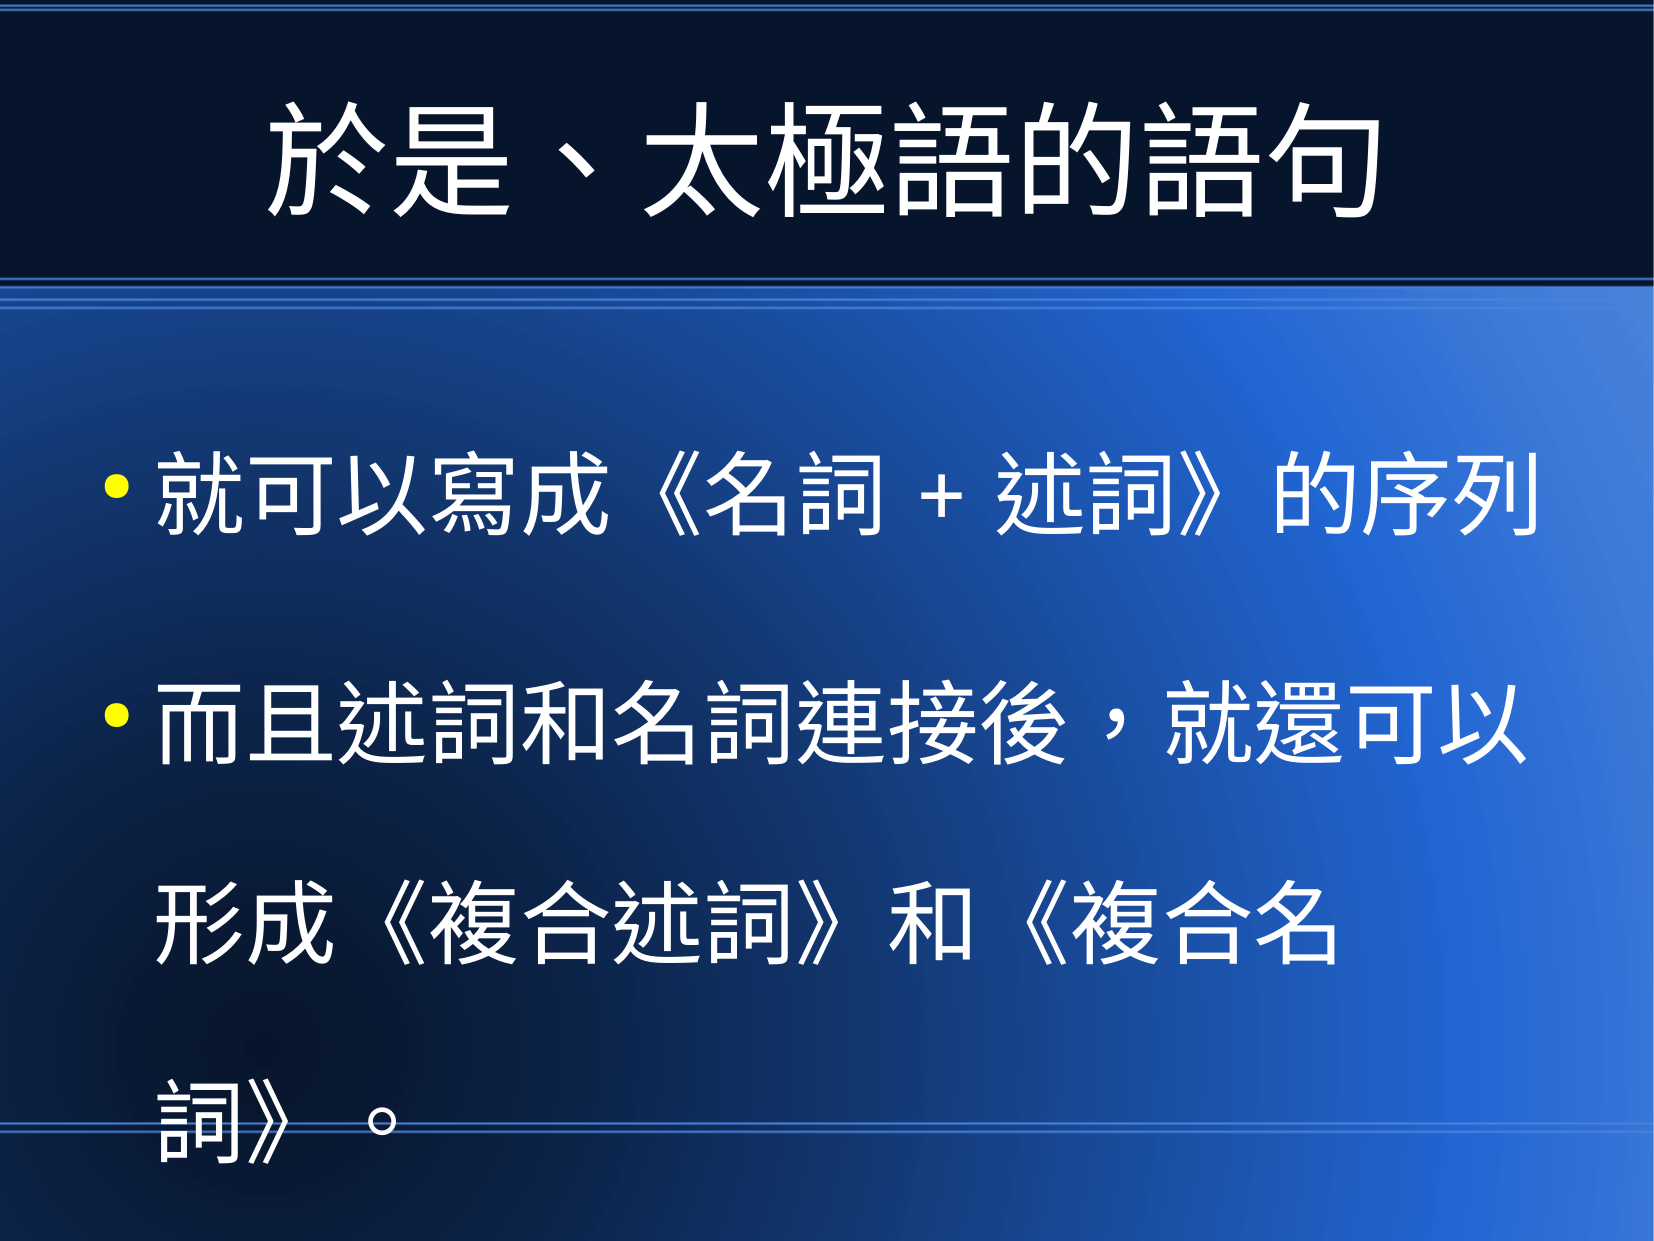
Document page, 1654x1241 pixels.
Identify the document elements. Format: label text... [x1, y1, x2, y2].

list 就可以寫成《名詞+述詞》的序列 而且述詞和名詞連接後，就還可以形成《複合述詞》和《複合名詞》。 [82, 355, 1571, 1241]
title 於是、太極語的語句 [82, 49, 1571, 257]
picture [0, 0, 1654, 1241]
